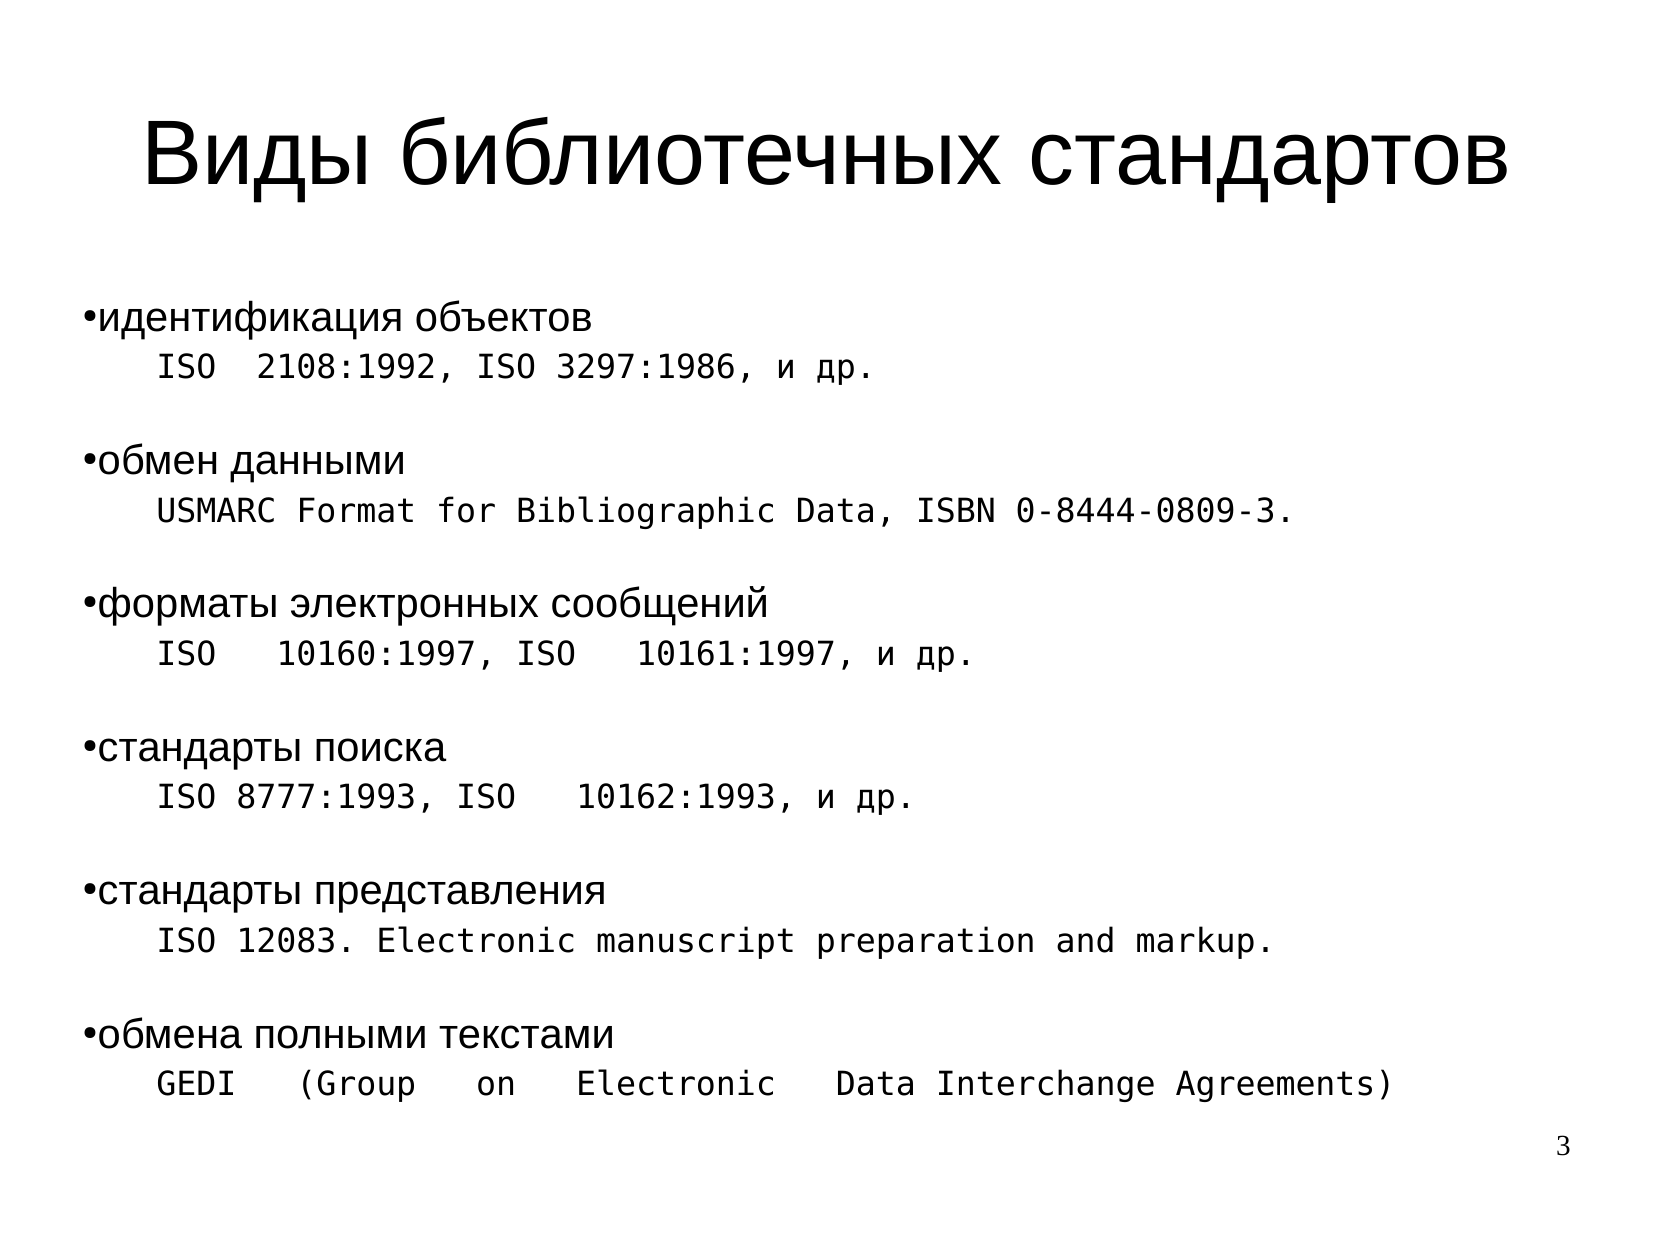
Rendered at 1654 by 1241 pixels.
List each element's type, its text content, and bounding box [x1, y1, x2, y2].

subtitle идентификация объектов ISO 2108:1992, ISO 3297:1986, и др. обмен данными USMARC Format for Bibliographic Data, ISBN 0-8444-0809-3. форматы электронных сообщений ISO 10160:1997, ISO 10161:1997, и др. стандарты поиска ISO 8777:1993, ISO 10162:1993, и др. стандарты представления ISO 12083. Electronic manuscript preparation and markup. обмена полными текстами GEDI (Group on Electronic Data Interchange Agreements) [82, 292, 1571, 1107]
title Виды библиотечных стандартов [82, 56, 1571, 250]
